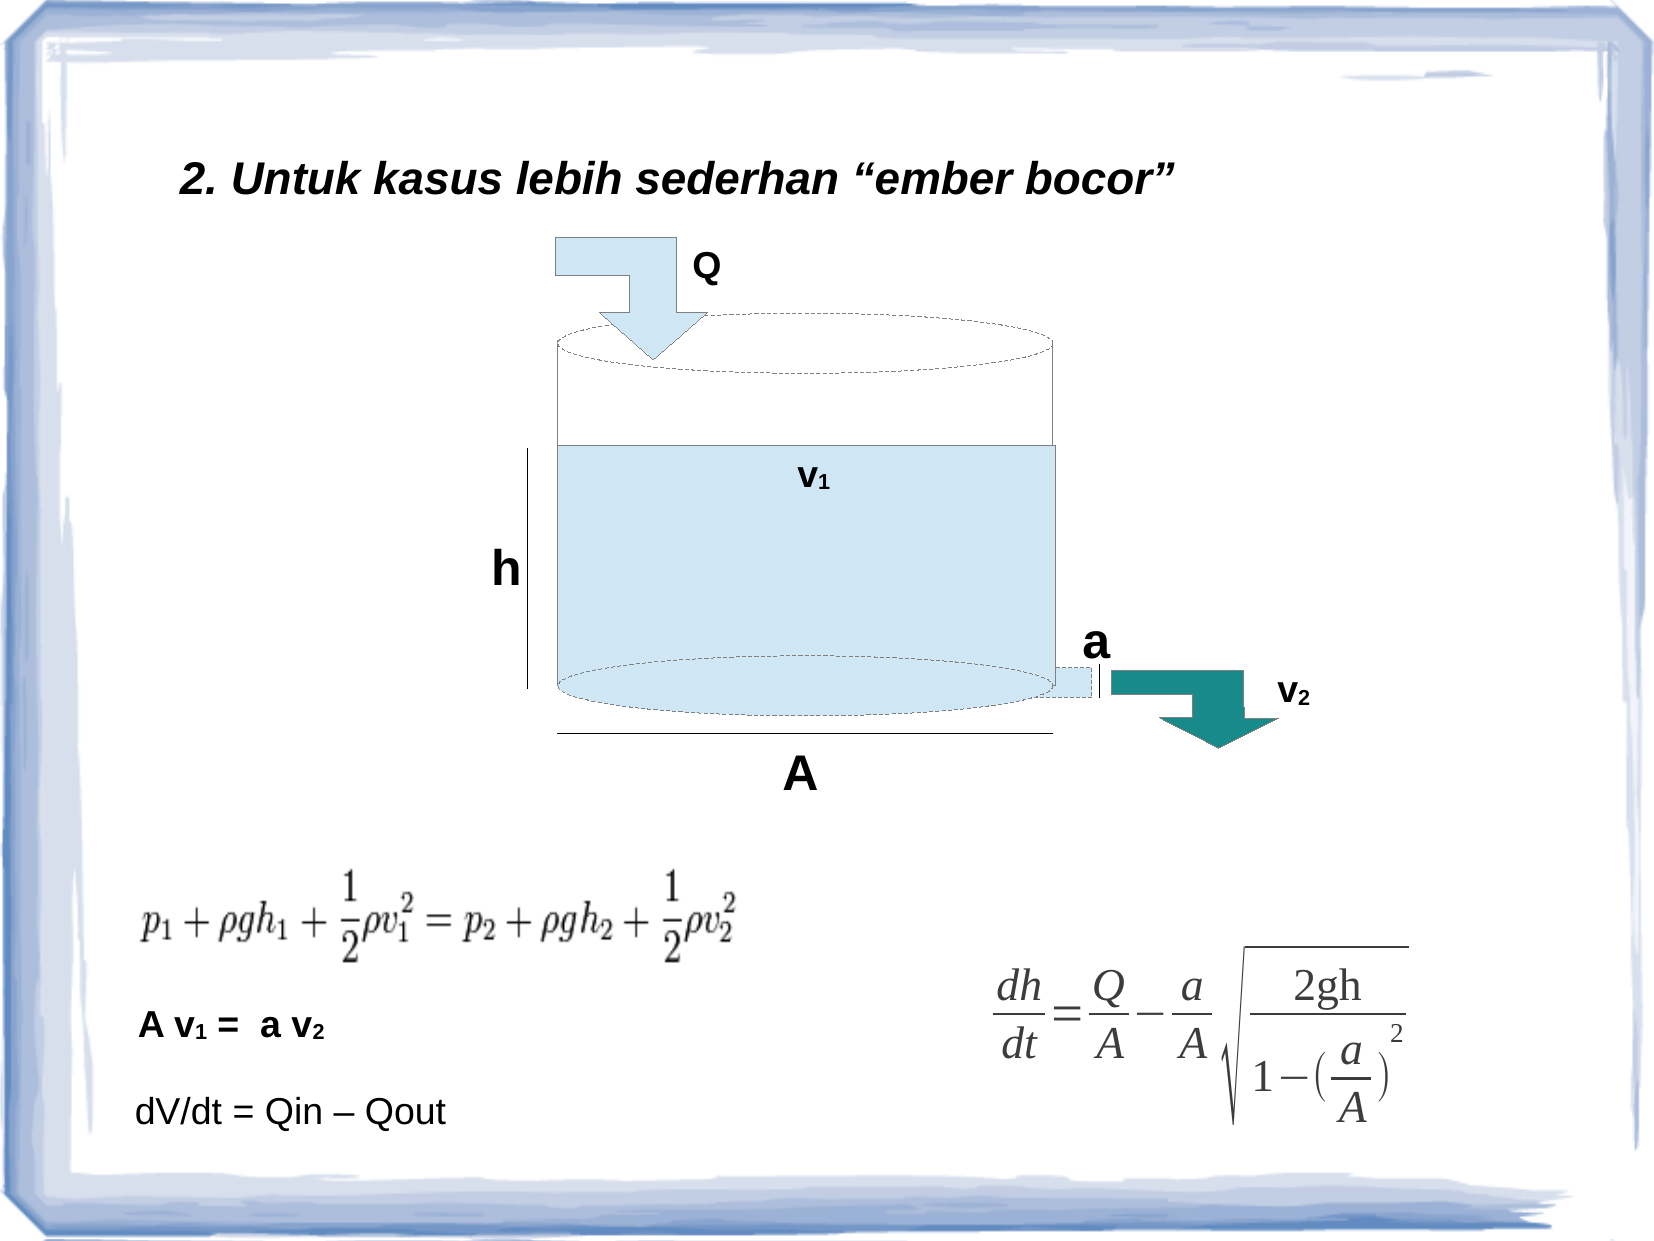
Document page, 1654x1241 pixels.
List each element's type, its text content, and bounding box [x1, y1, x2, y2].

text_box h [528, 532, 537, 603]
text_box v2 [1262, 661, 1353, 731]
text_box 2. Untuk kasus lebih sederhan “ember bocor” [165, 145, 1231, 263]
text_box [1143, 670, 1262, 749]
picture [0, 0, 1654, 1241]
text_box h [476, 532, 527, 603]
chart [786, 462, 905, 522]
text_box [557, 445, 1067, 716]
text_box a [1067, 605, 1143, 719]
text_box A v1 = a v2 [123, 995, 364, 1066]
text_box A [767, 737, 828, 809]
text_box v1 [782, 445, 858, 515]
chart [985, 944, 1415, 1133]
text_box [555, 237, 1053, 374]
text_box dV/dt = Qin – Qout [120, 1083, 511, 1141]
text_box Q [677, 237, 753, 295]
